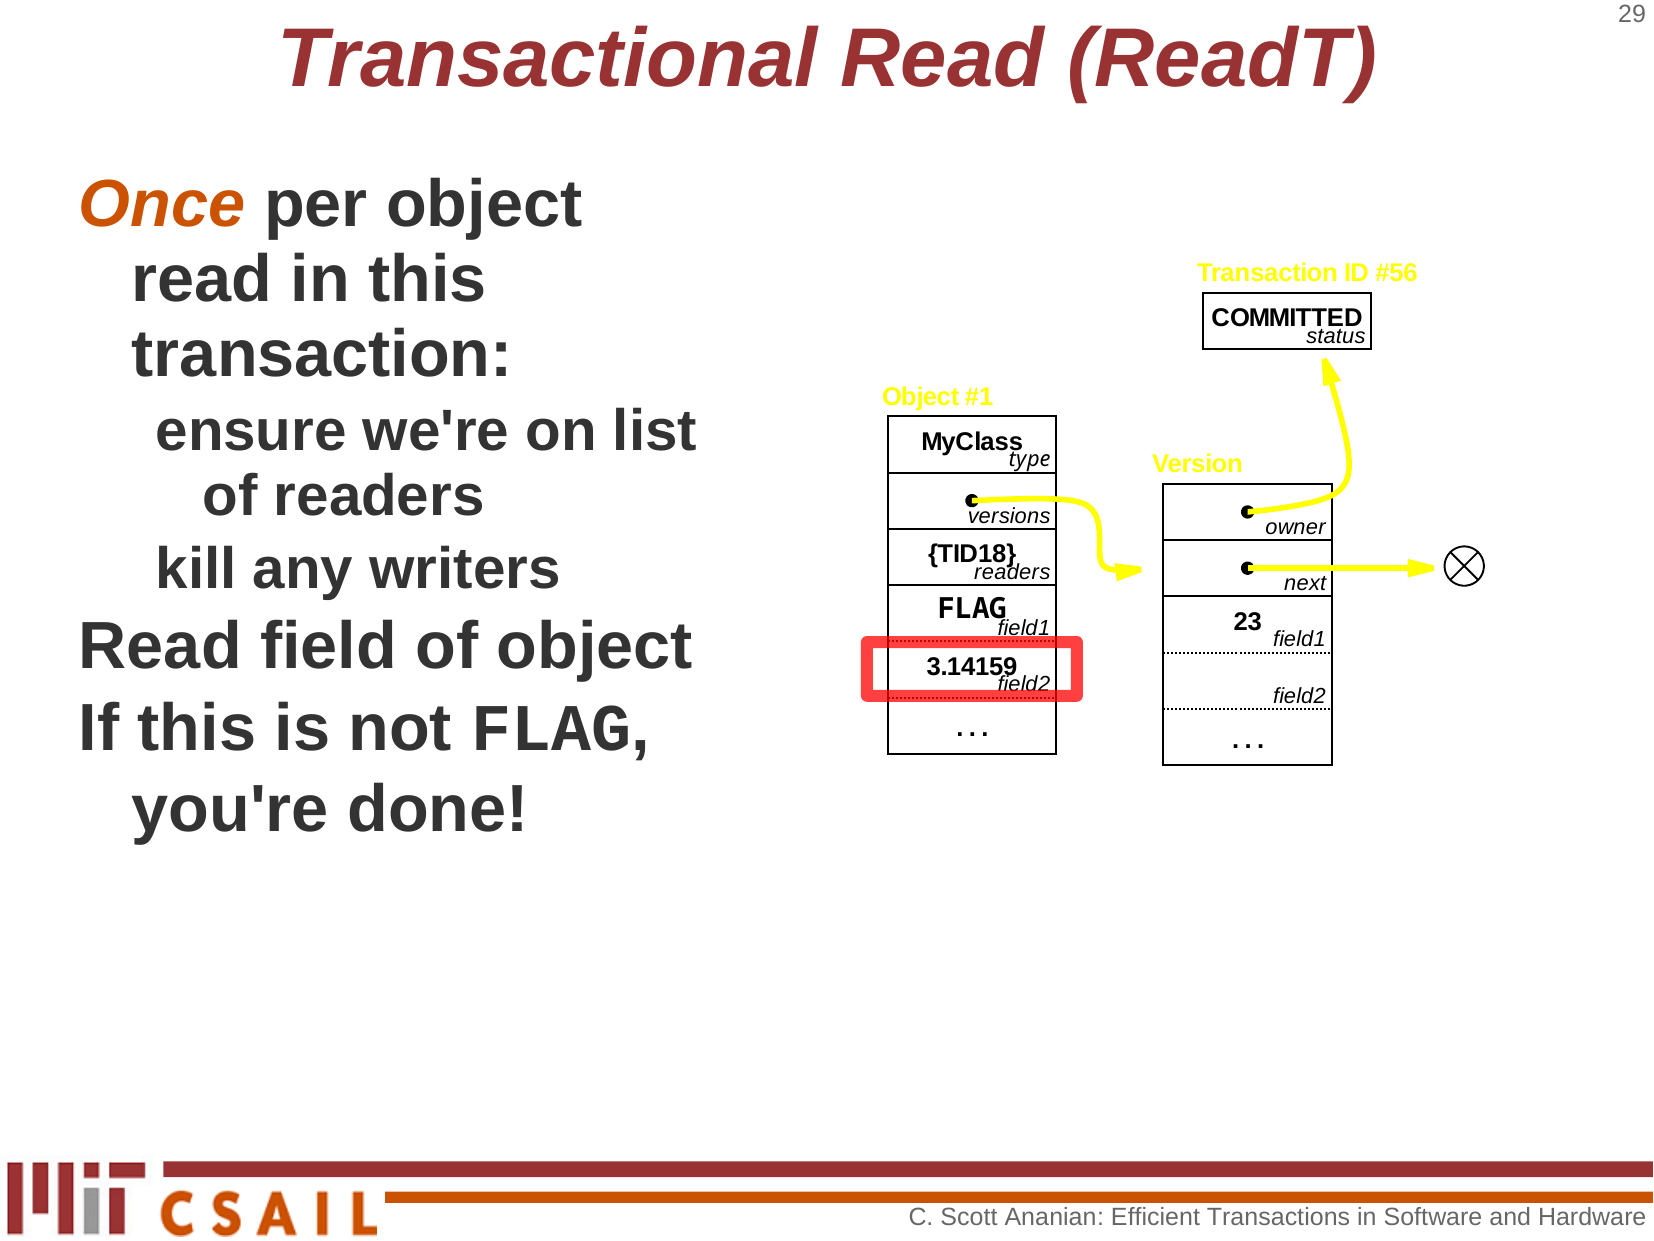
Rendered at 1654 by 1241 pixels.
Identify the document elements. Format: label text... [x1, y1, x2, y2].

picture [819, 202, 1564, 834]
picture [0, 1155, 377, 1237]
title Transactional Read (ReadT) [121, 0, 1534, 115]
list Once per object read in this transaction: ensure we're on list of readers kill any writers Read field of object If this is not FLAG, you're done! [61, 166, 726, 1147]
